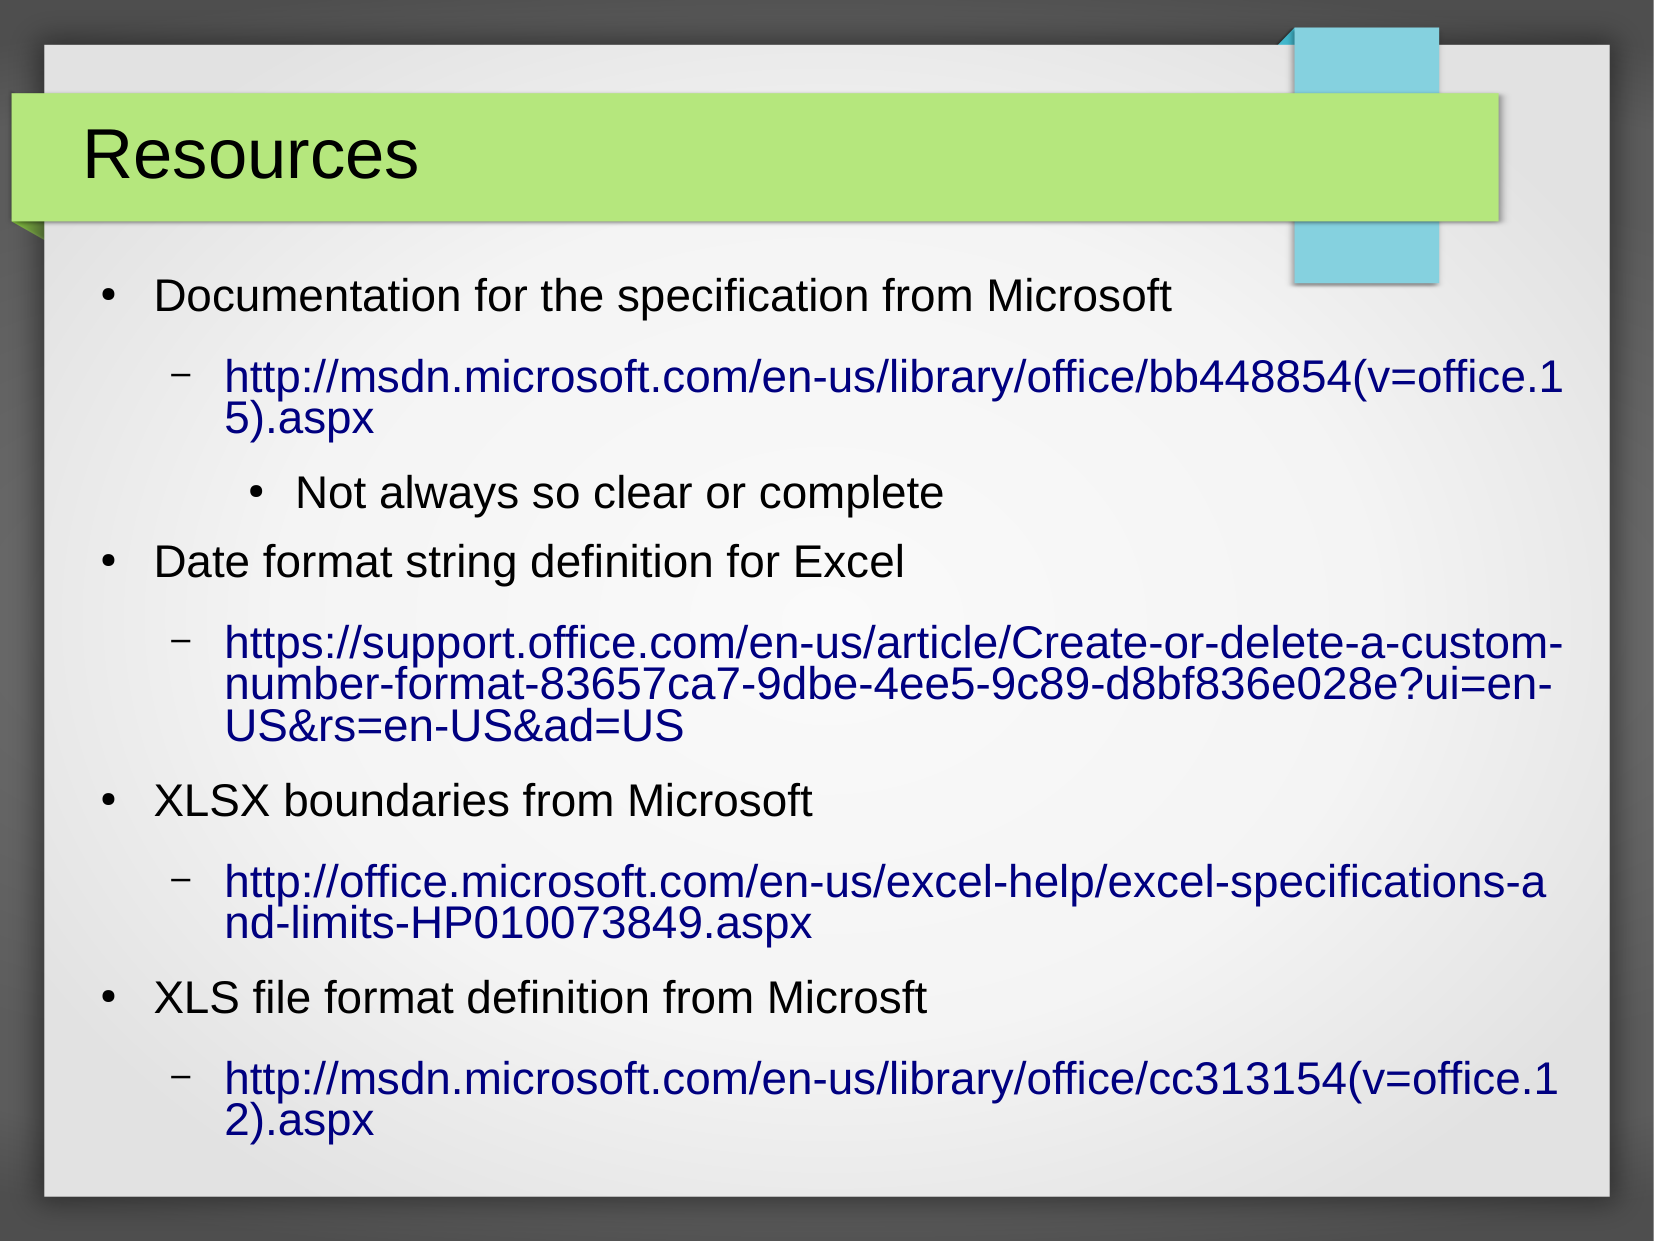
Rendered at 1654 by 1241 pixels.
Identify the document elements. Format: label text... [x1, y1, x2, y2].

list Documentation for the specification from Microsoft http://msdn.microsoft.com/en-us/library/office/bb448854(v=office.15).aspx Not always so clear or complete Date format string definition for Excel https://support.office.com/en-us/article/Create-or-delete-a-custom-number-format-83657ca7-9dbe-4ee5-9c89-d8bf836e028e?ui=en-US&rs=en-US&ad=US XLSX boundaries from Microsoft http://office.microsoft.com/en-us/excel-help/excel-specifications-and-limits-HP010073849.aspx XLS file format definition from Microsft http://msdn.microsoft.com/en-us/library/office/cc313154(v=office.12).aspx [82, 270, 1571, 1081]
title Resources [82, 94, 1264, 213]
picture [0, 0, 1654, 1241]
